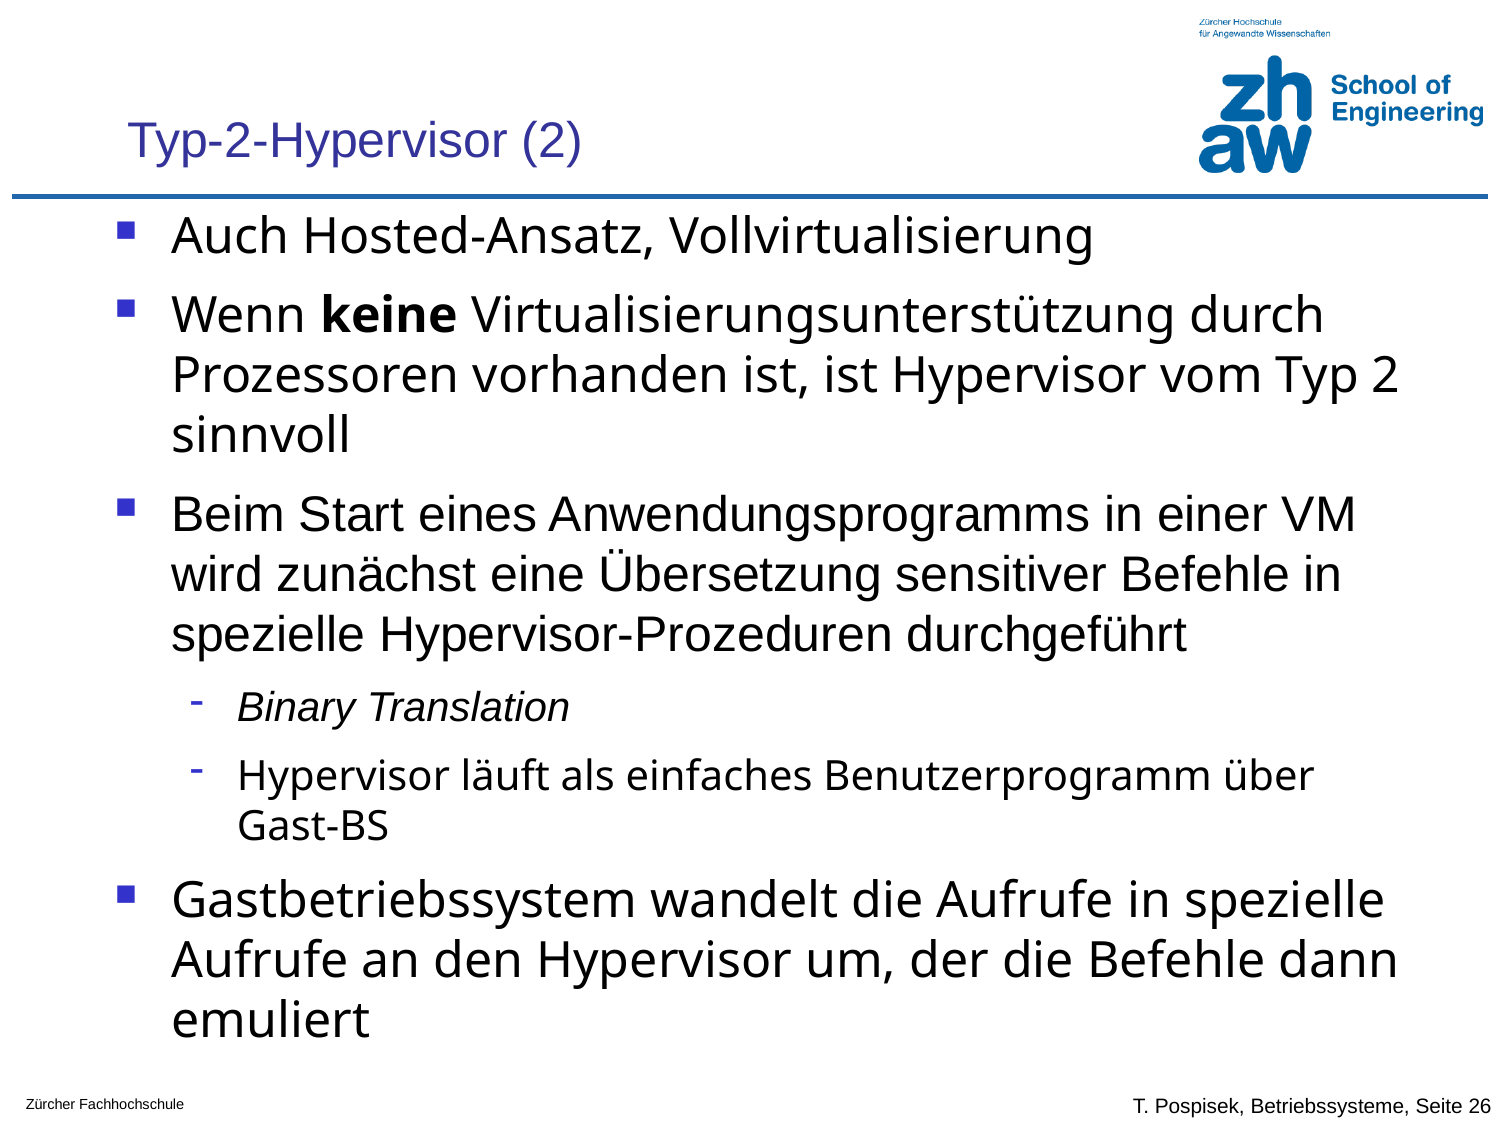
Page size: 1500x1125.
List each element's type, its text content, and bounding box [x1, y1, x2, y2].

picture [1199, 19, 1483, 173]
title Typ-2-Hypervisor (2) [112, 50, 1391, 175]
list Auch Hosted-Ansatz, Vollvirtualisierung Wenn keine Virtualisierungsunterstützung durch Prozessoren vorhanden ist, ist Hypervisor vom Typ 2 sinnvoll Beim Start eines Anwendungsprogramms in einer VM wird zunächst eine Übersetzung sensitiver Befehle in spezielle Hypervisor-Prozeduren durchgeführt Binary Translation Hypervisor läuft als einfaches Benutzerprogramm über Gast-BS Gastbetriebssystem wandelt die Aufrufe in spezielle Aufrufe an den Hypervisor um, der die Befehle dann emuliert [99, 196, 1424, 847]
